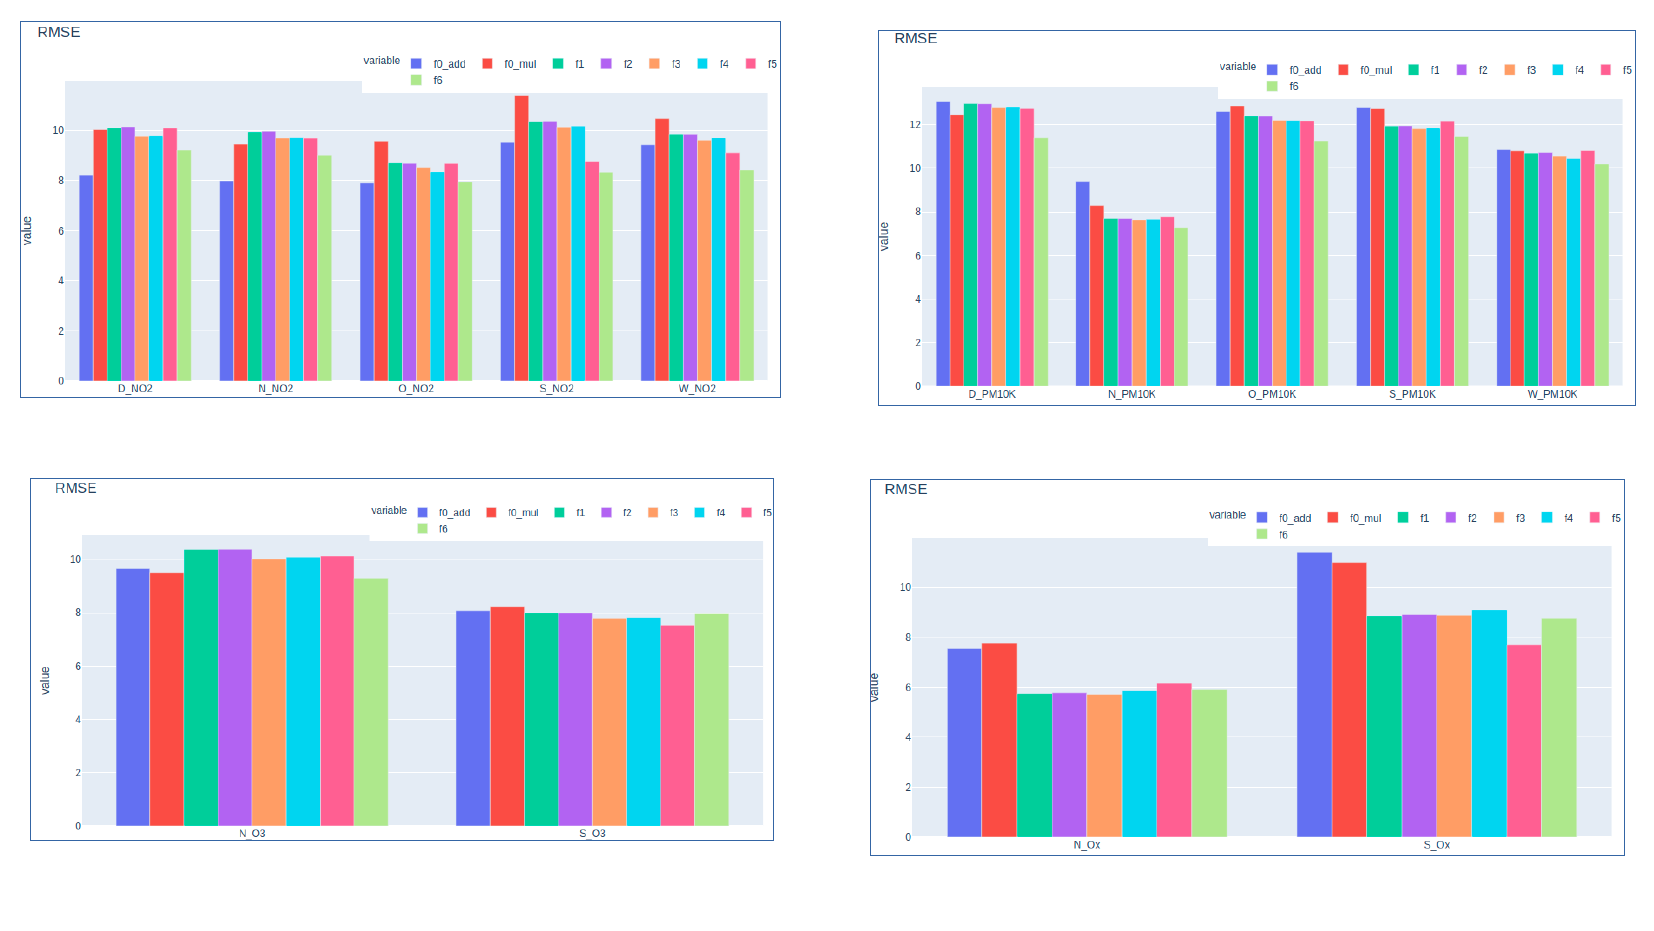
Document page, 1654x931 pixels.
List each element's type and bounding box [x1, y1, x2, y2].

picture [30, 478, 774, 841]
picture [20, 21, 781, 398]
picture [878, 29, 1636, 406]
picture [870, 479, 1625, 856]
